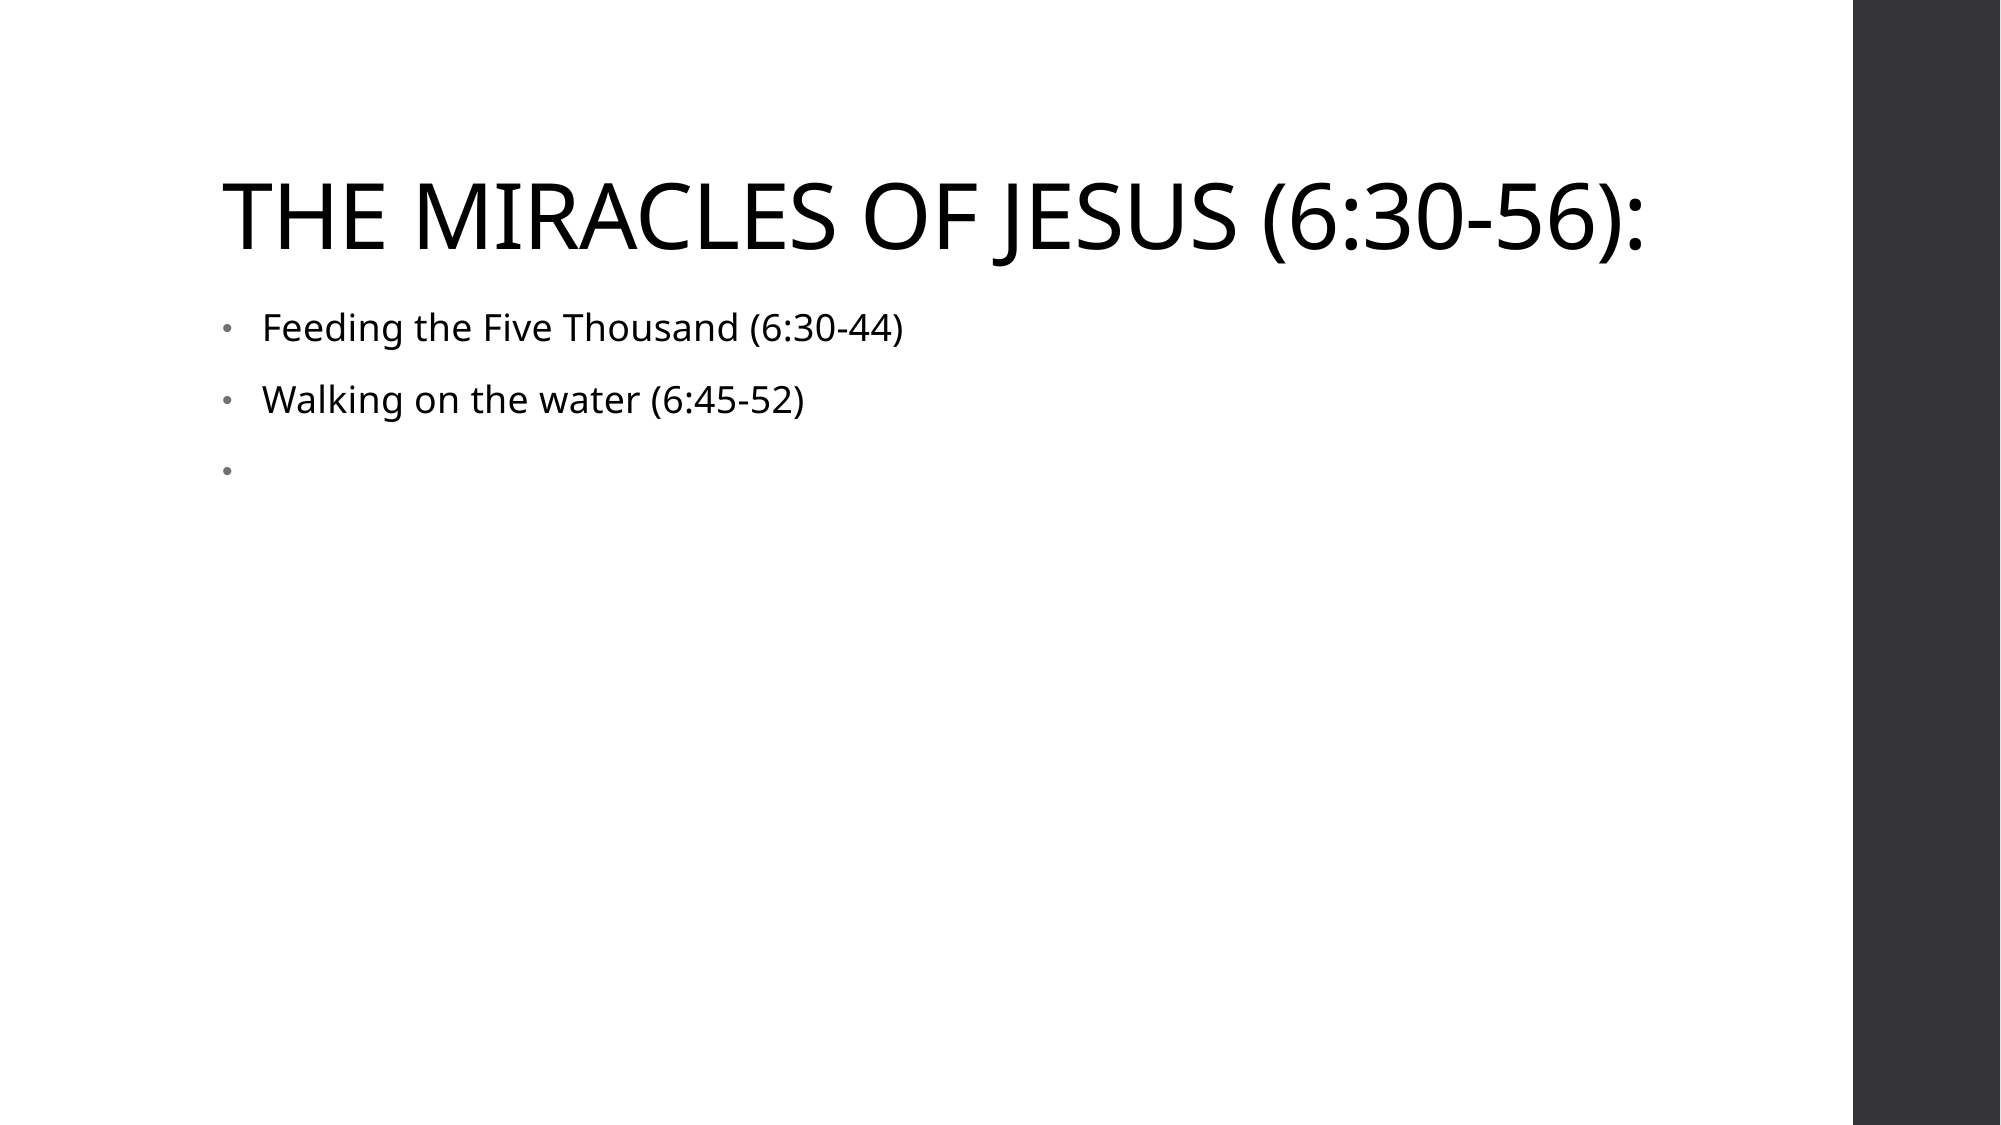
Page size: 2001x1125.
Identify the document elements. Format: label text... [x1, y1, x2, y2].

list Feeding the Five Thousand (6:30-44) Walking on the water (6:45-52) [206, 299, 1617, 1014]
title THE MIRACLES OF JESUS (6:30-56): [206, 60, 1797, 278]
